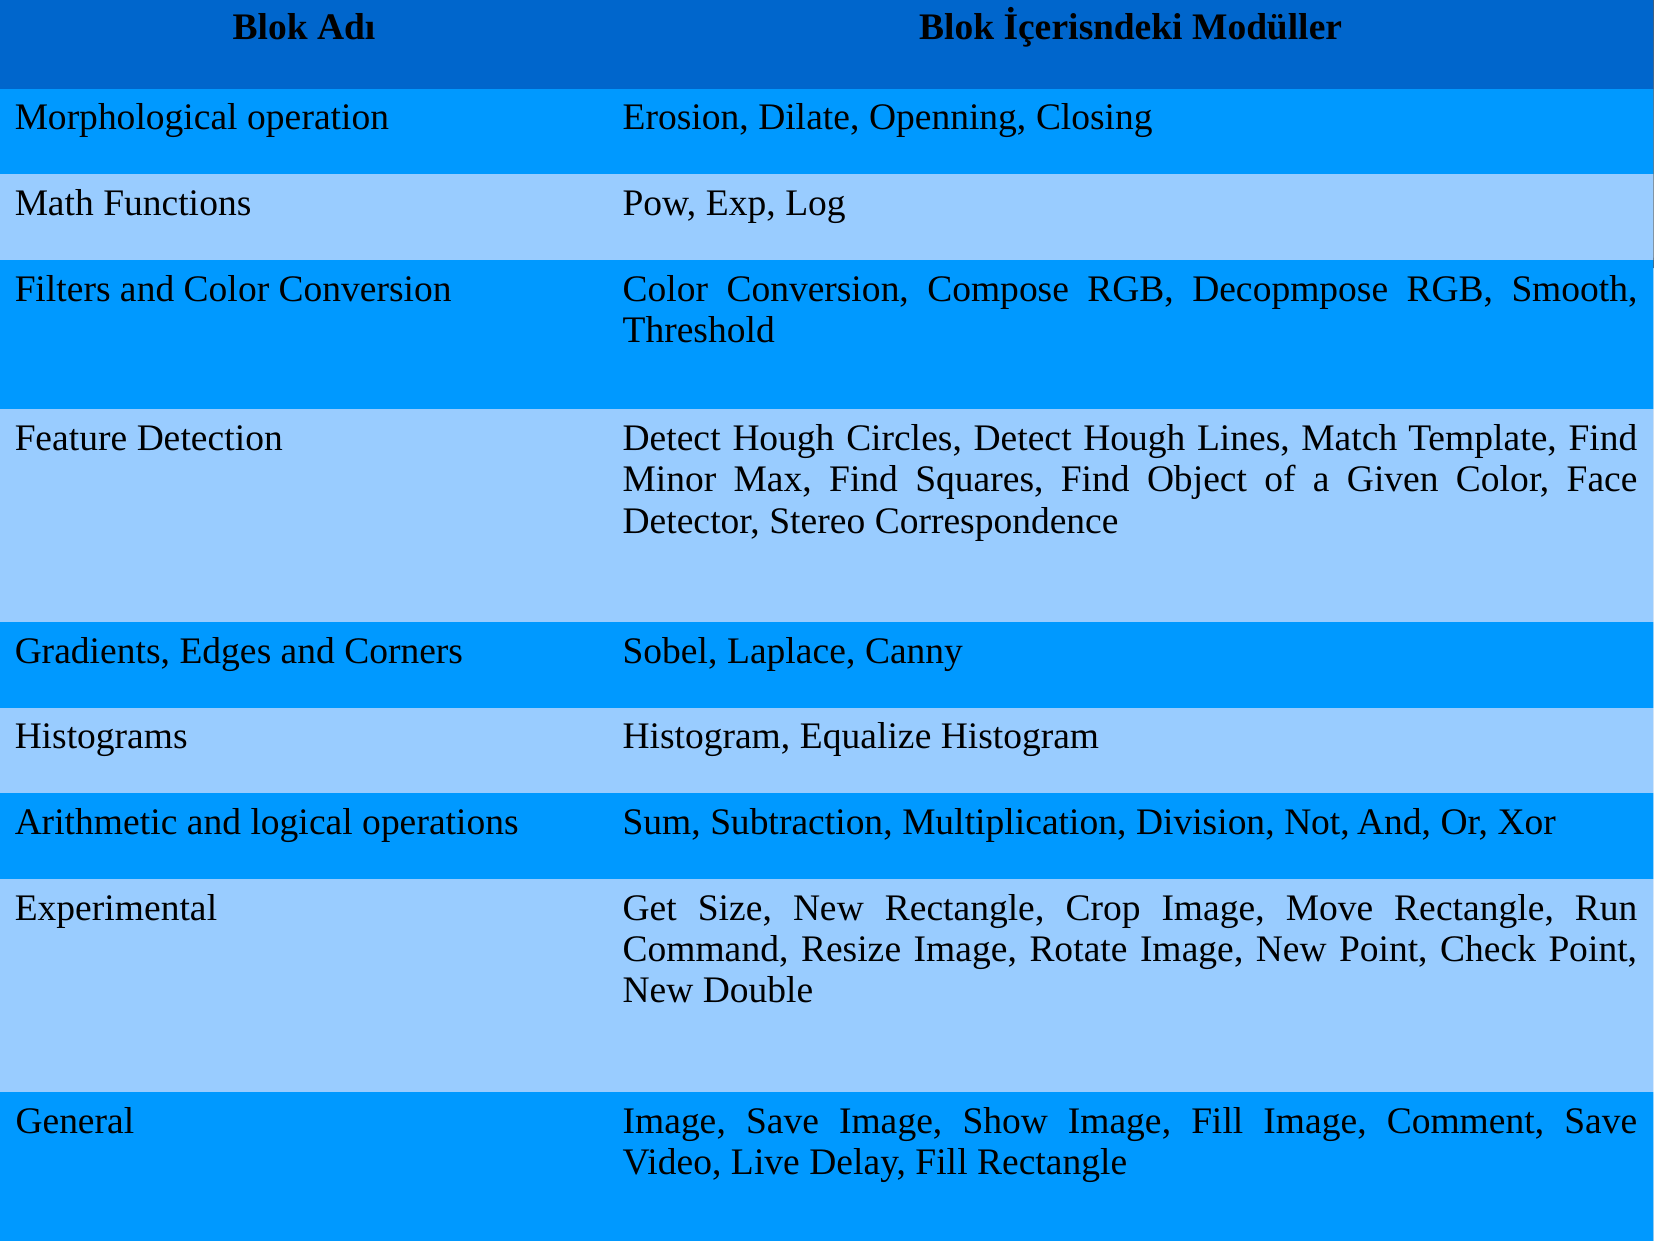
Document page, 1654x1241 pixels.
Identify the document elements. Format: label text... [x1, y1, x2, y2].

table_cell Filters and Color Conversion [0, 260, 608, 409]
table_cell Detect Hough Circles, Detect Hough Lines, Match Template, Find Minor Max, Find Squares, Find Object of a Given Color, Face Detector, Stereo Correspondence [608, 409, 1654, 622]
table_cell Erosion, Dilate, Openning, Closing [608, 89, 1654, 174]
table_cell Histogram, Equalize Histogram [608, 708, 1654, 793]
table_cell Sum, Subtraction, Multiplication, Division, Not, And, Or, Xor [608, 793, 1654, 879]
table_cell General [0, 1092, 608, 1241]
table_cell Experimental [0, 879, 608, 1092]
table_cell Morphological operation [0, 89, 608, 174]
table_header Blok Adı [0, 0, 608, 89]
table_cell Math Functions [0, 174, 608, 260]
table_cell Image, Save Image, Show Image, Fill Image, Comment, Save Video, Live Delay, Fill Rectangle [608, 1092, 1654, 1241]
table_cell Histograms [0, 708, 608, 793]
table_cell Color Conversion, Compose RGB, Decopmpose RGB, Smooth, Threshold [608, 260, 1654, 409]
table_cell Pow, Exp, Log [608, 174, 1654, 260]
table_header Blok İçerisndeki Modüller [608, 0, 1654, 89]
table_cell Gradients, Edges and Corners [0, 622, 608, 708]
table_cell Arithmetic and logical operations [0, 793, 608, 879]
table_cell Sobel, Laplace, Canny [608, 622, 1654, 708]
table_cell Get Size, New Rectangle, Crop Image, Move Rectangle, Run Command, Resize Image, Rotate Image, New Point, Check Point, New Double [608, 879, 1654, 1092]
table_cell Feature Detection [0, 409, 608, 622]
